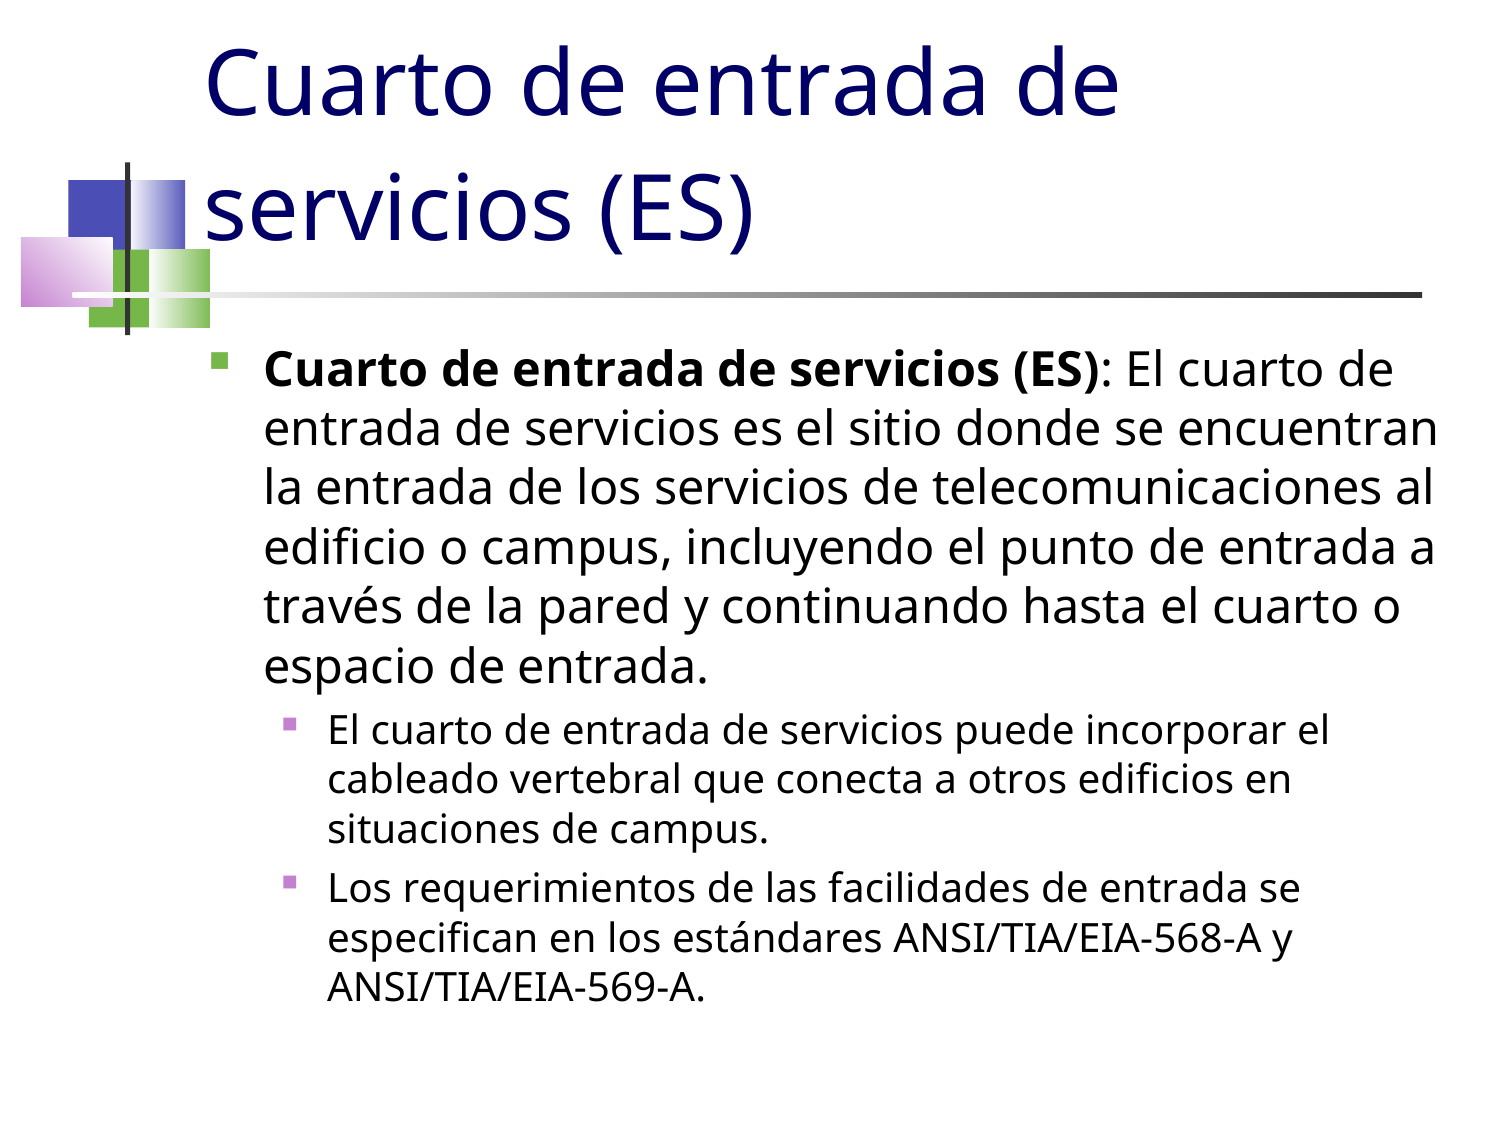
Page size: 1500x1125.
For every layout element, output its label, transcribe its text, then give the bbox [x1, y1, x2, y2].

list Cuarto de entrada de servicios (ES): El cuarto de entrada de servicios es el sitio donde se encuentran la entrada de los servicios de telecomunicaciones al edificio o campus, incluyendo el punto de entrada a través de la pared y continuando hasta el cuarto o espacio de entrada. El cuarto de entrada de servicios puede incorporar el cableado vertebral que conecta a otros edificios en situaciones de campus. Los requerimientos de las facilidades de entrada se especifican en los estándares ANSI/TIA/EIA-568-A y ANSI/TIA/EIA-569-A. [193, 331, 1469, 1083]
title Cuarto de entrada de servicios (ES) [188, 35, 1468, 276]
